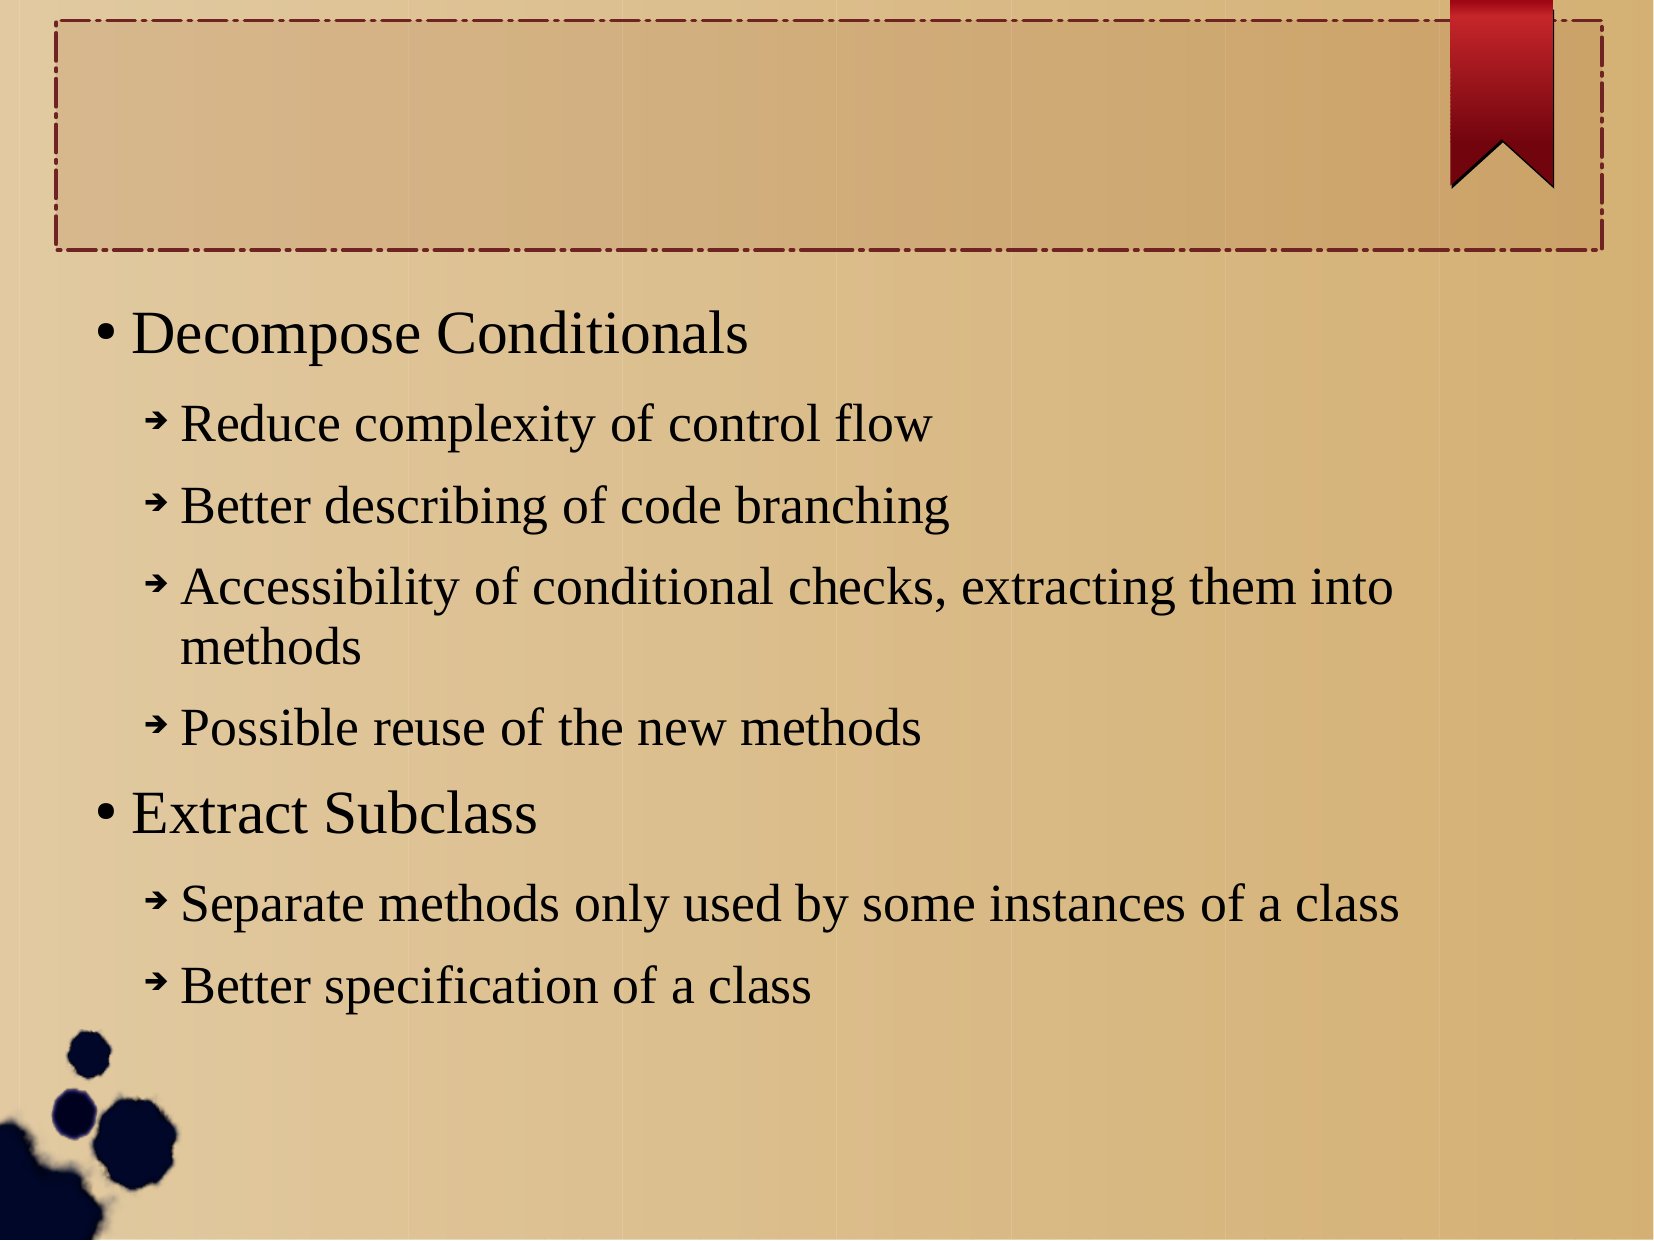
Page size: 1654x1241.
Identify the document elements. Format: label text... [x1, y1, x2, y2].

list Decompose Conditionals Reduce complexity of control flow Better describing of code branching Accessibility of conditional checks, extracting them into methods Possible reuse of the new methods Extract Subclass Separate methods only used by some instances of a class Better specification of a class [82, 299, 1571, 1019]
